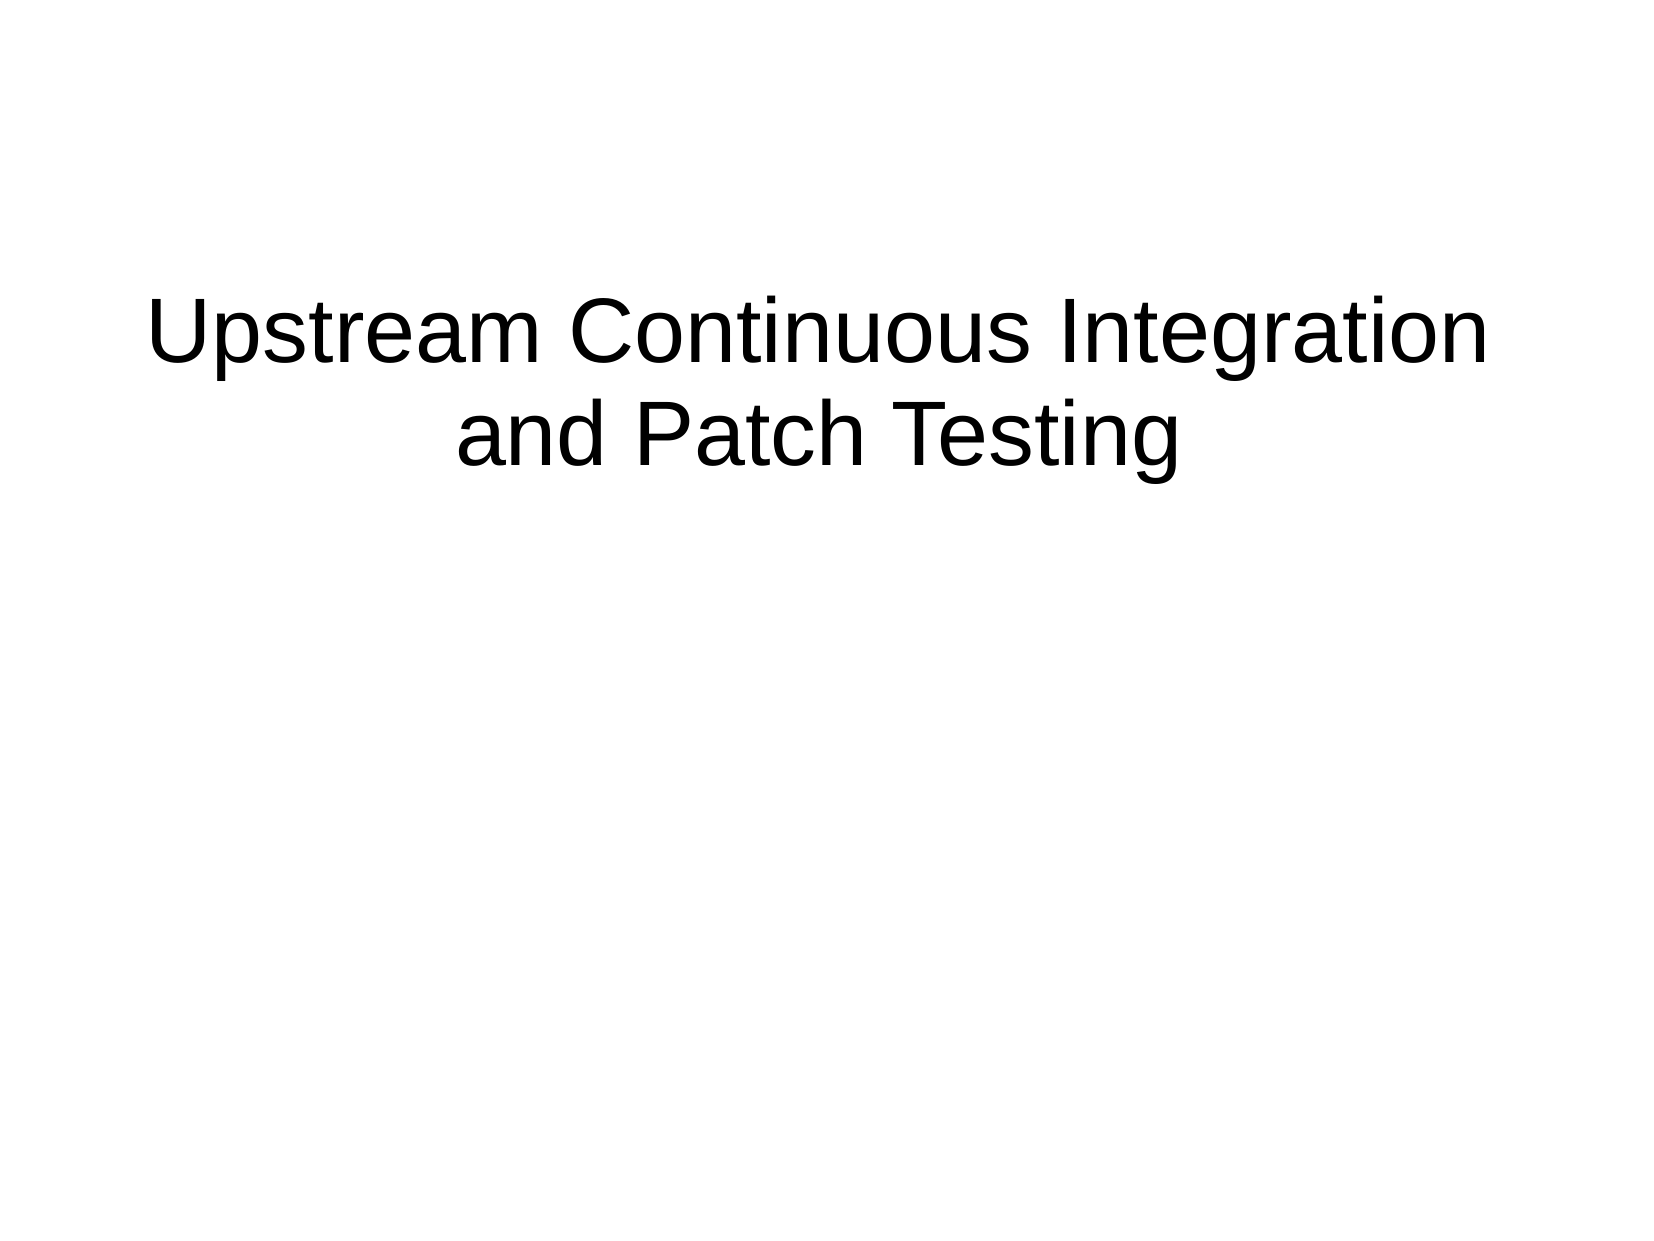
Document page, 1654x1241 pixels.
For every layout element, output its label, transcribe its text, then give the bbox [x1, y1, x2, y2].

title Upstream Continuous Integration and Patch Testing [75, 279, 1564, 691]
